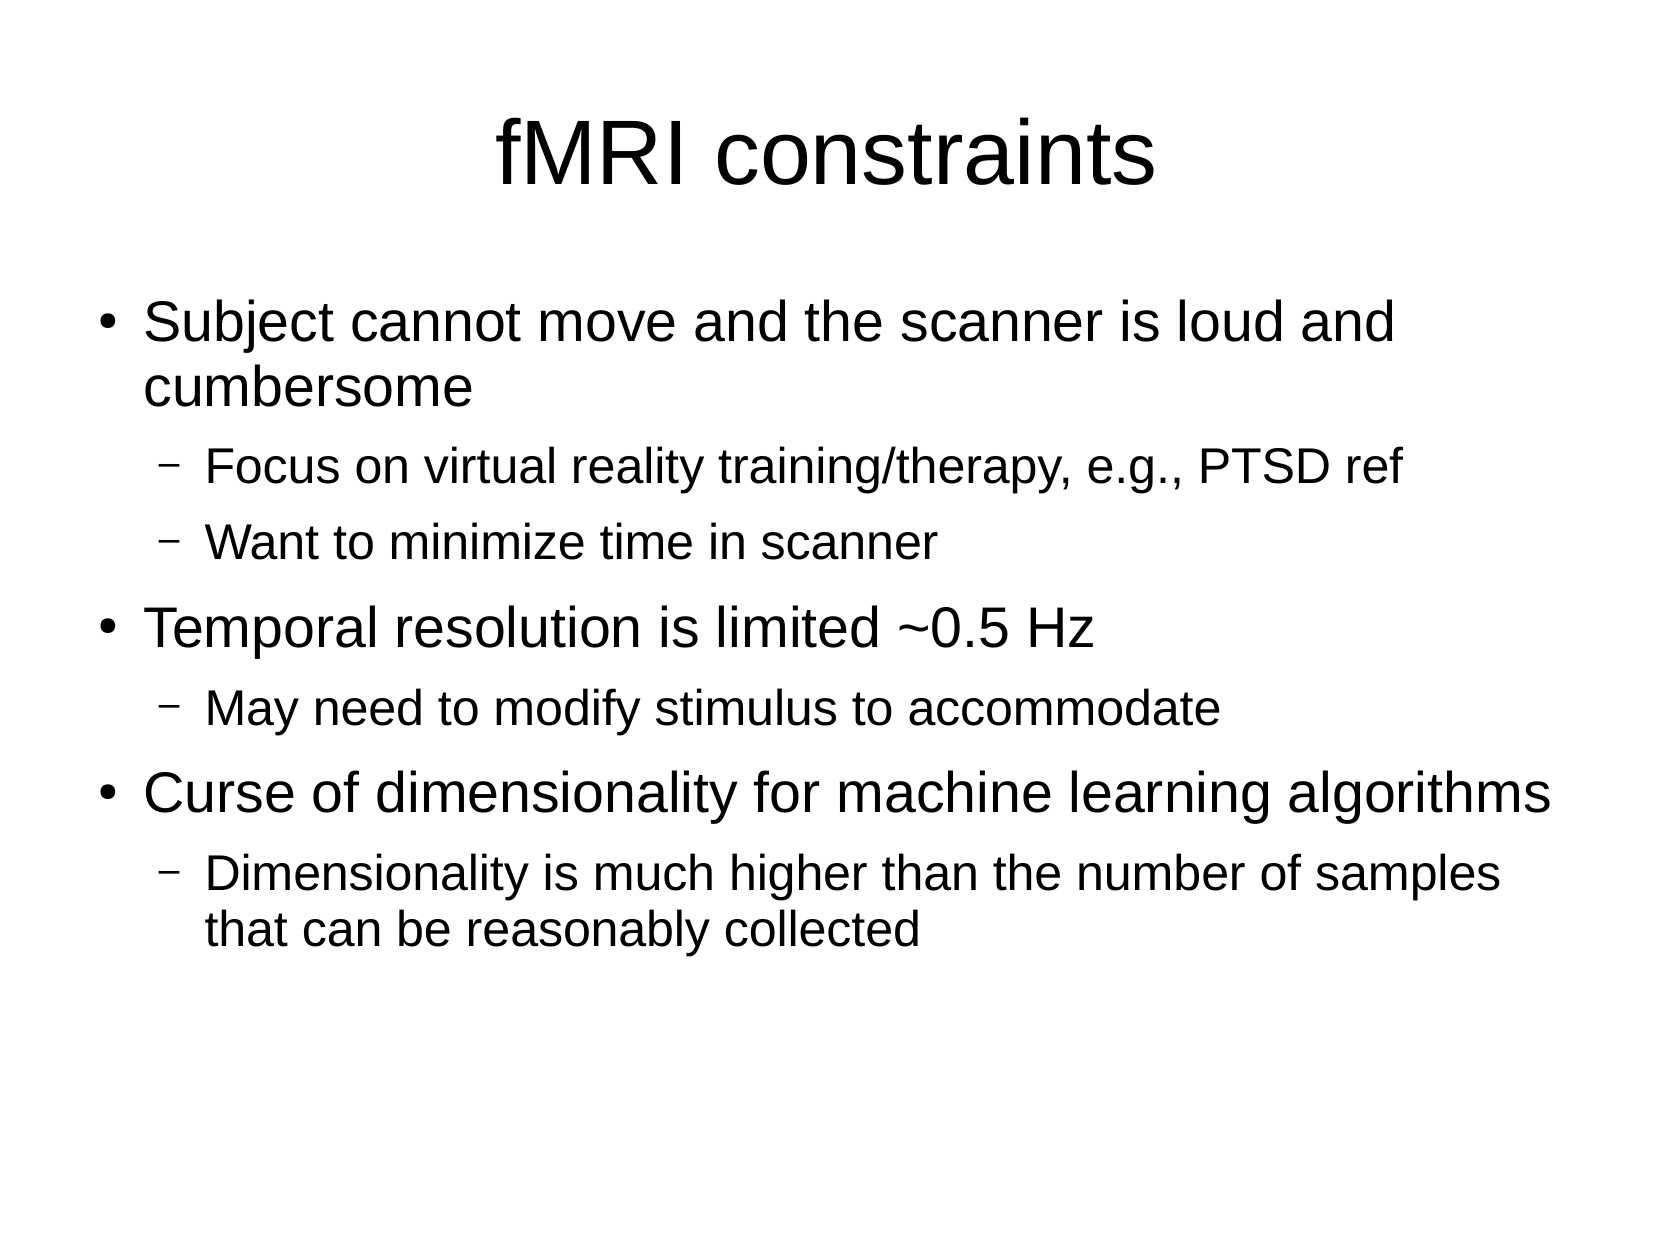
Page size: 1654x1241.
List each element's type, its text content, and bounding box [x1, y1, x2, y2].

list Subject cannot move and the scanner is loud and cumbersome Focus on virtual reality training/therapy, e.g., PTSD ref Want to minimize time in scanner Temporal resolution is limited ~0.5 Hz May need to modify stimulus to accommodate Curse of dimensionality for machine learning algorithms Dimensionality is much higher than the number of samples that can be reasonably collected [82, 290, 1571, 1010]
title fMRI constraints [82, 49, 1571, 257]
